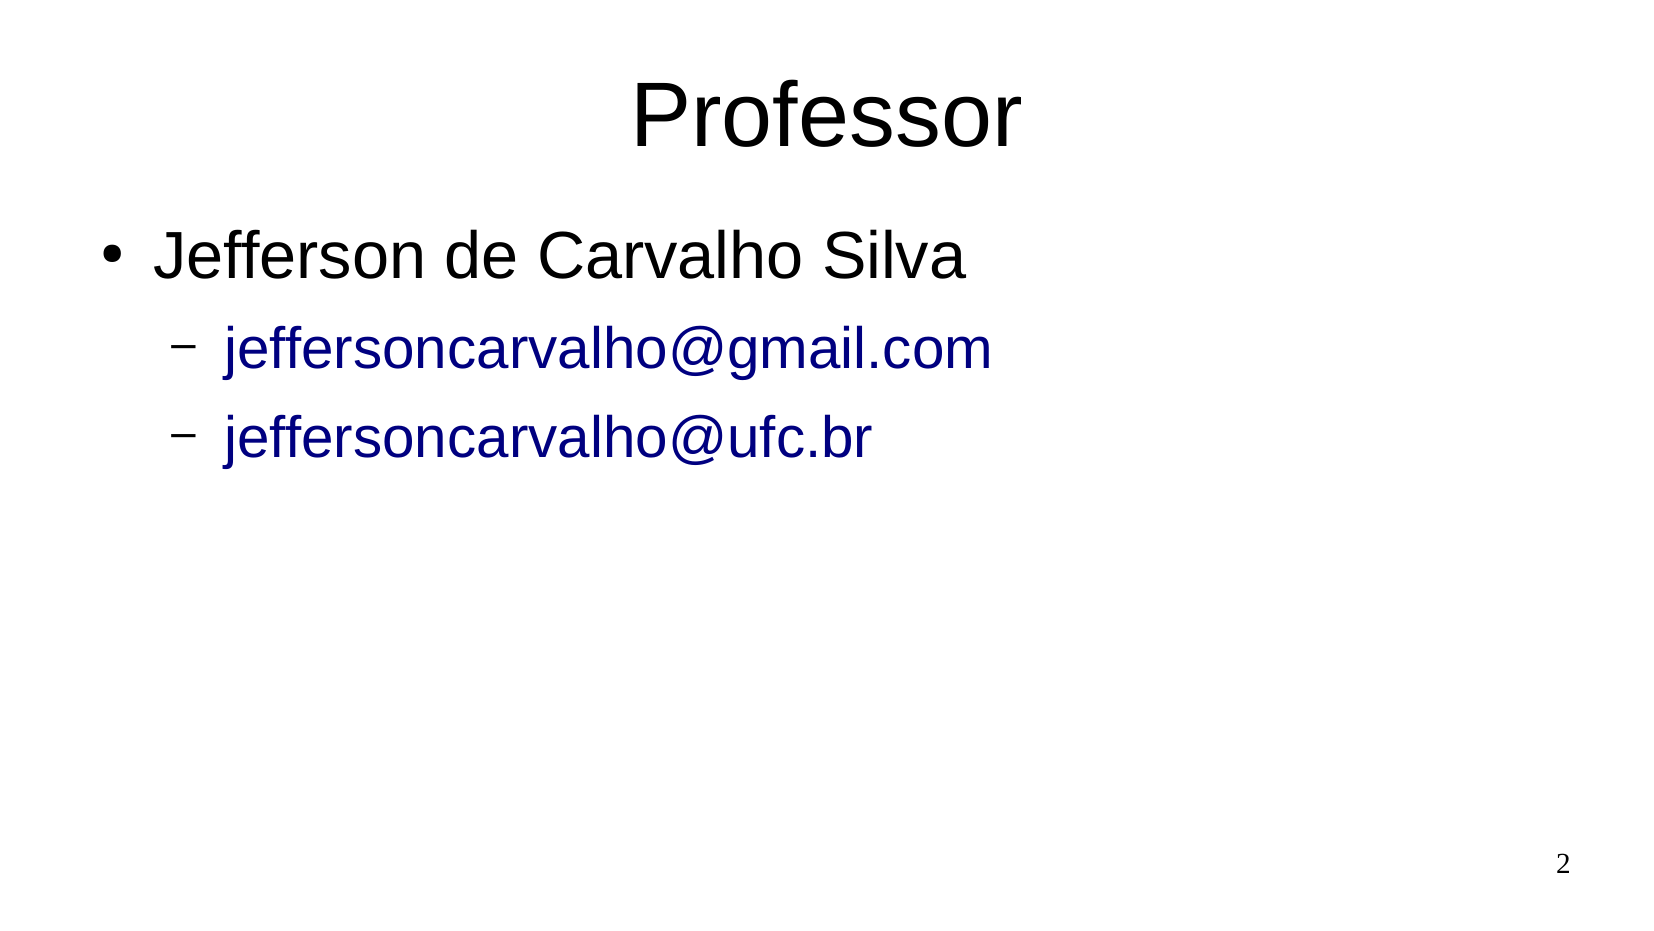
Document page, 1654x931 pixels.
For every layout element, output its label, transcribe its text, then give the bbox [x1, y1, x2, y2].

list Jefferson de Carvalho Silva jeffersoncarvalho@gmail.com jeffersoncarvalho@ufc.br [82, 217, 1571, 758]
title Professor [82, 37, 1571, 193]
